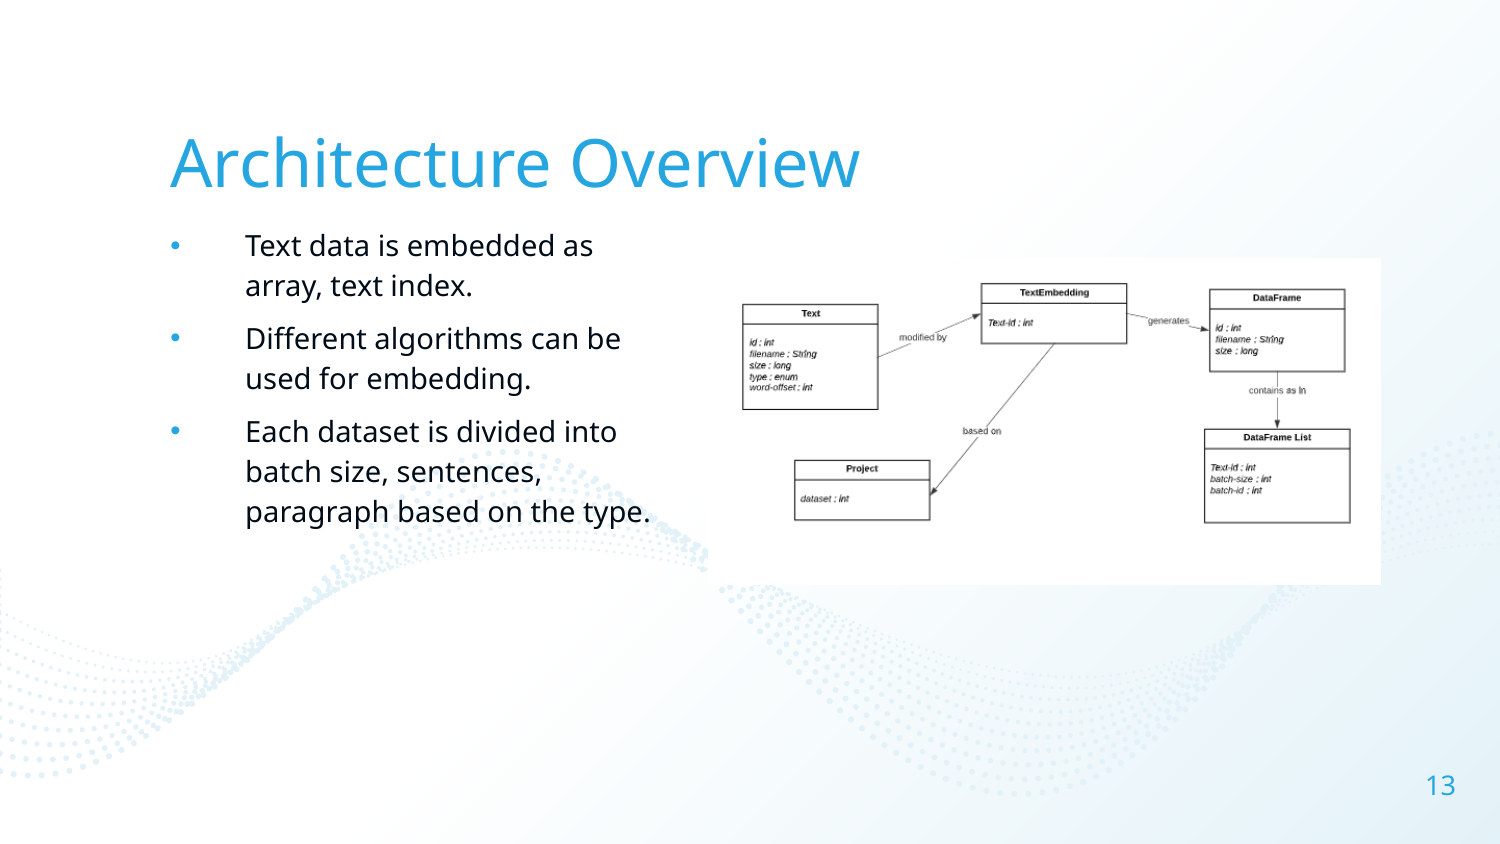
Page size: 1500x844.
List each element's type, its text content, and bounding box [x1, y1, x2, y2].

picture [708, 258, 1381, 585]
list Text data is embedded as array, text index. Different algorithms can be used for embedding. Each dataset is divided into batch size, sentences, paragraph based on the type. [170, 222, 666, 740]
title Architecture Overview [170, 137, 1330, 203]
slide_number <number> [1366, 754, 1457, 819]
